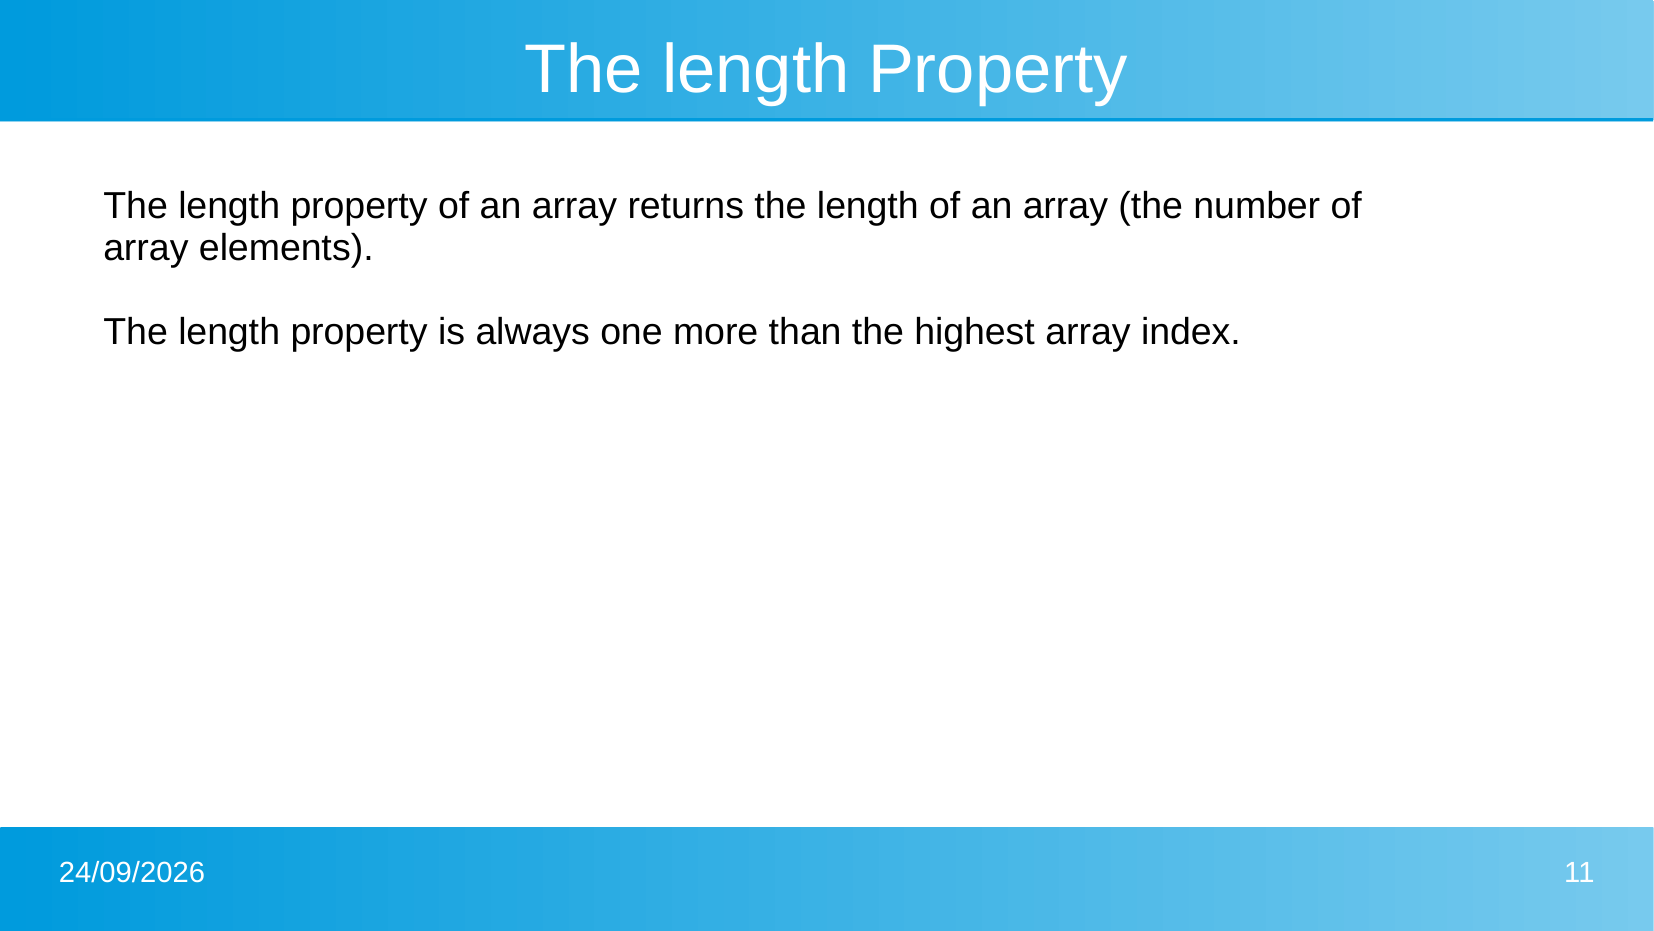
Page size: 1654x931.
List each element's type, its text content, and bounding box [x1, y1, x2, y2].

title The length Property [59, 29, 1595, 108]
text_box The length property of an array returns the length of an array (the number of array elements). The length property is always one more than the highest array index. [88, 177, 1447, 360]
